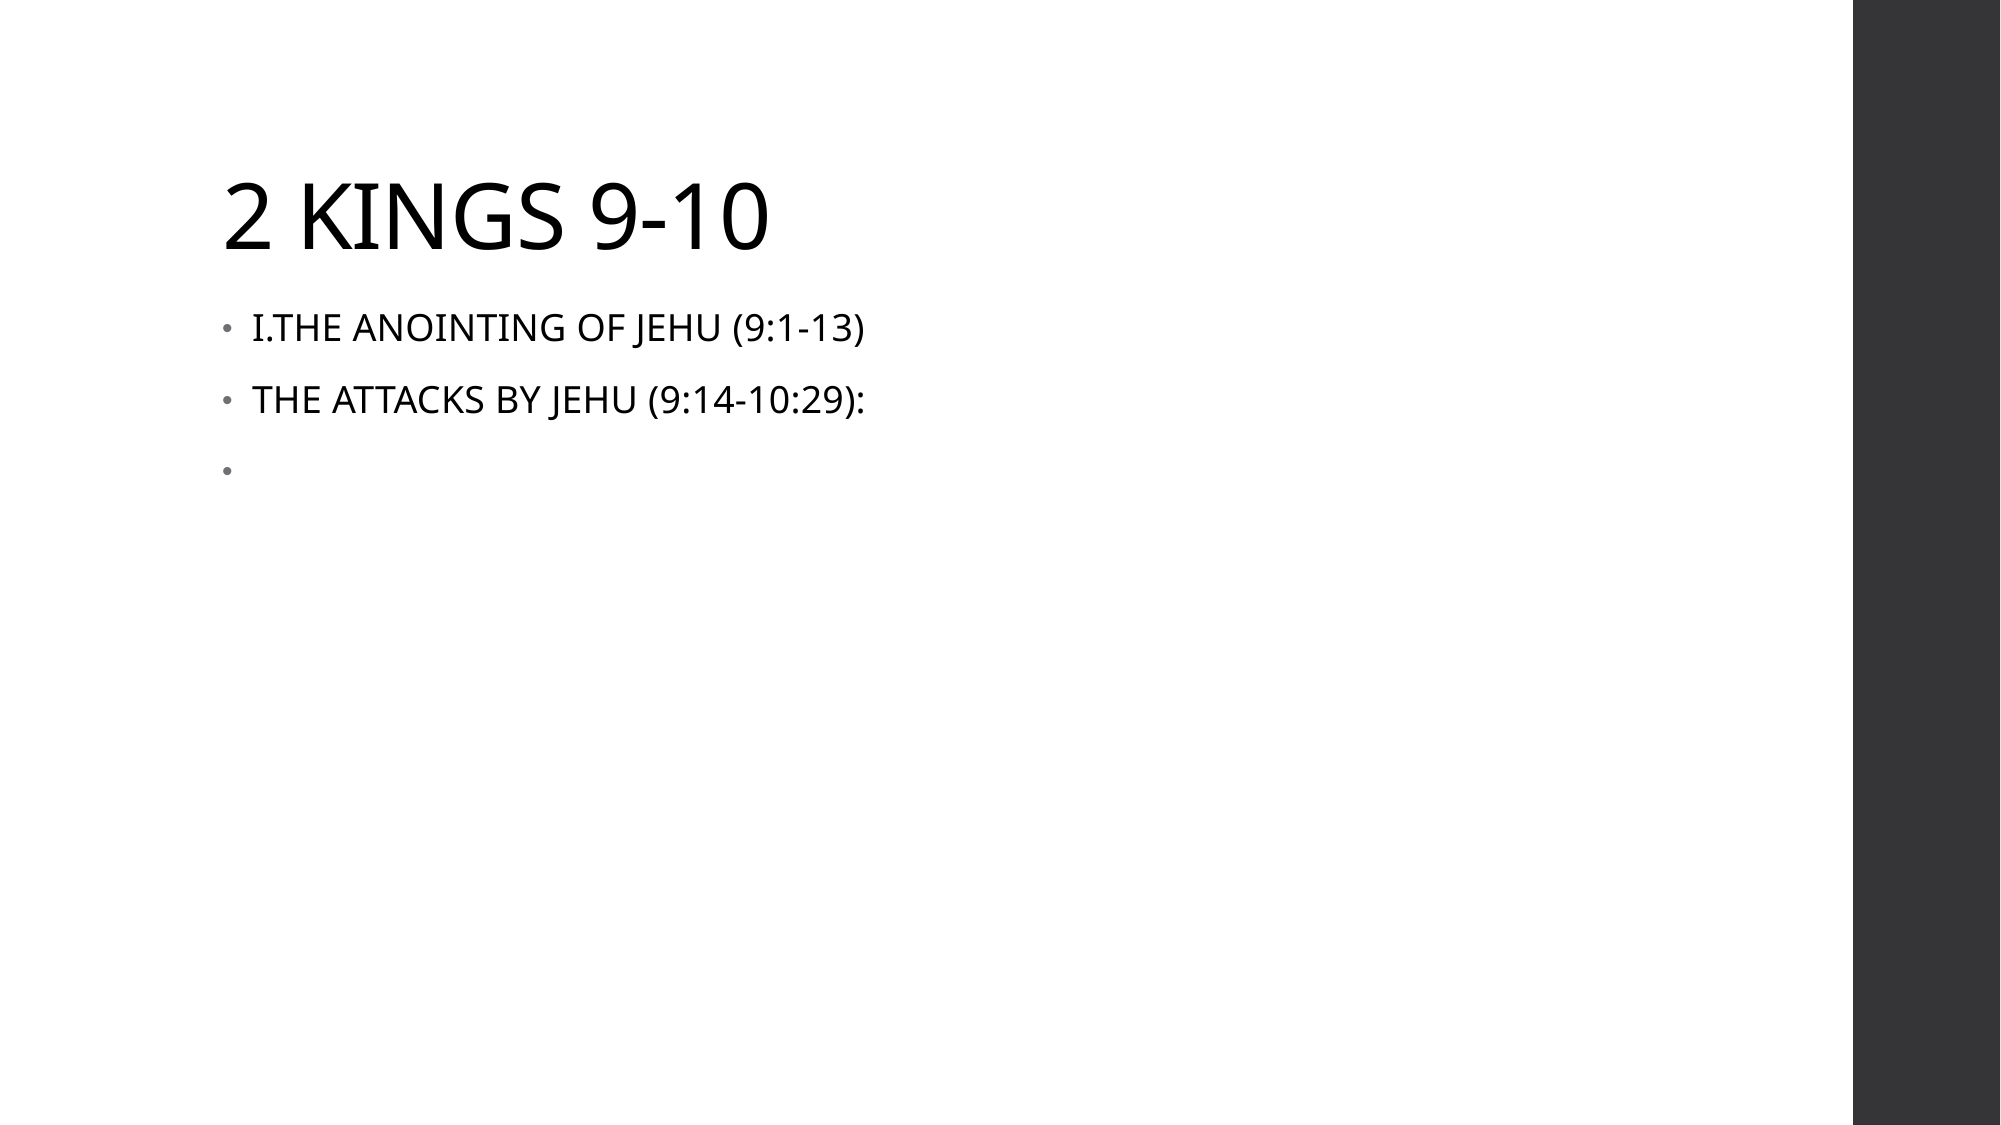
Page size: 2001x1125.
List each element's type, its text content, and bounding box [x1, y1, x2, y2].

list I.THE ANOINTING OF JEHU (9:1-13) THE ATTACKS BY JEHU (9:14-10:29): [206, 299, 1617, 1014]
title 2 KINGS 9-10 [206, 60, 1797, 278]
